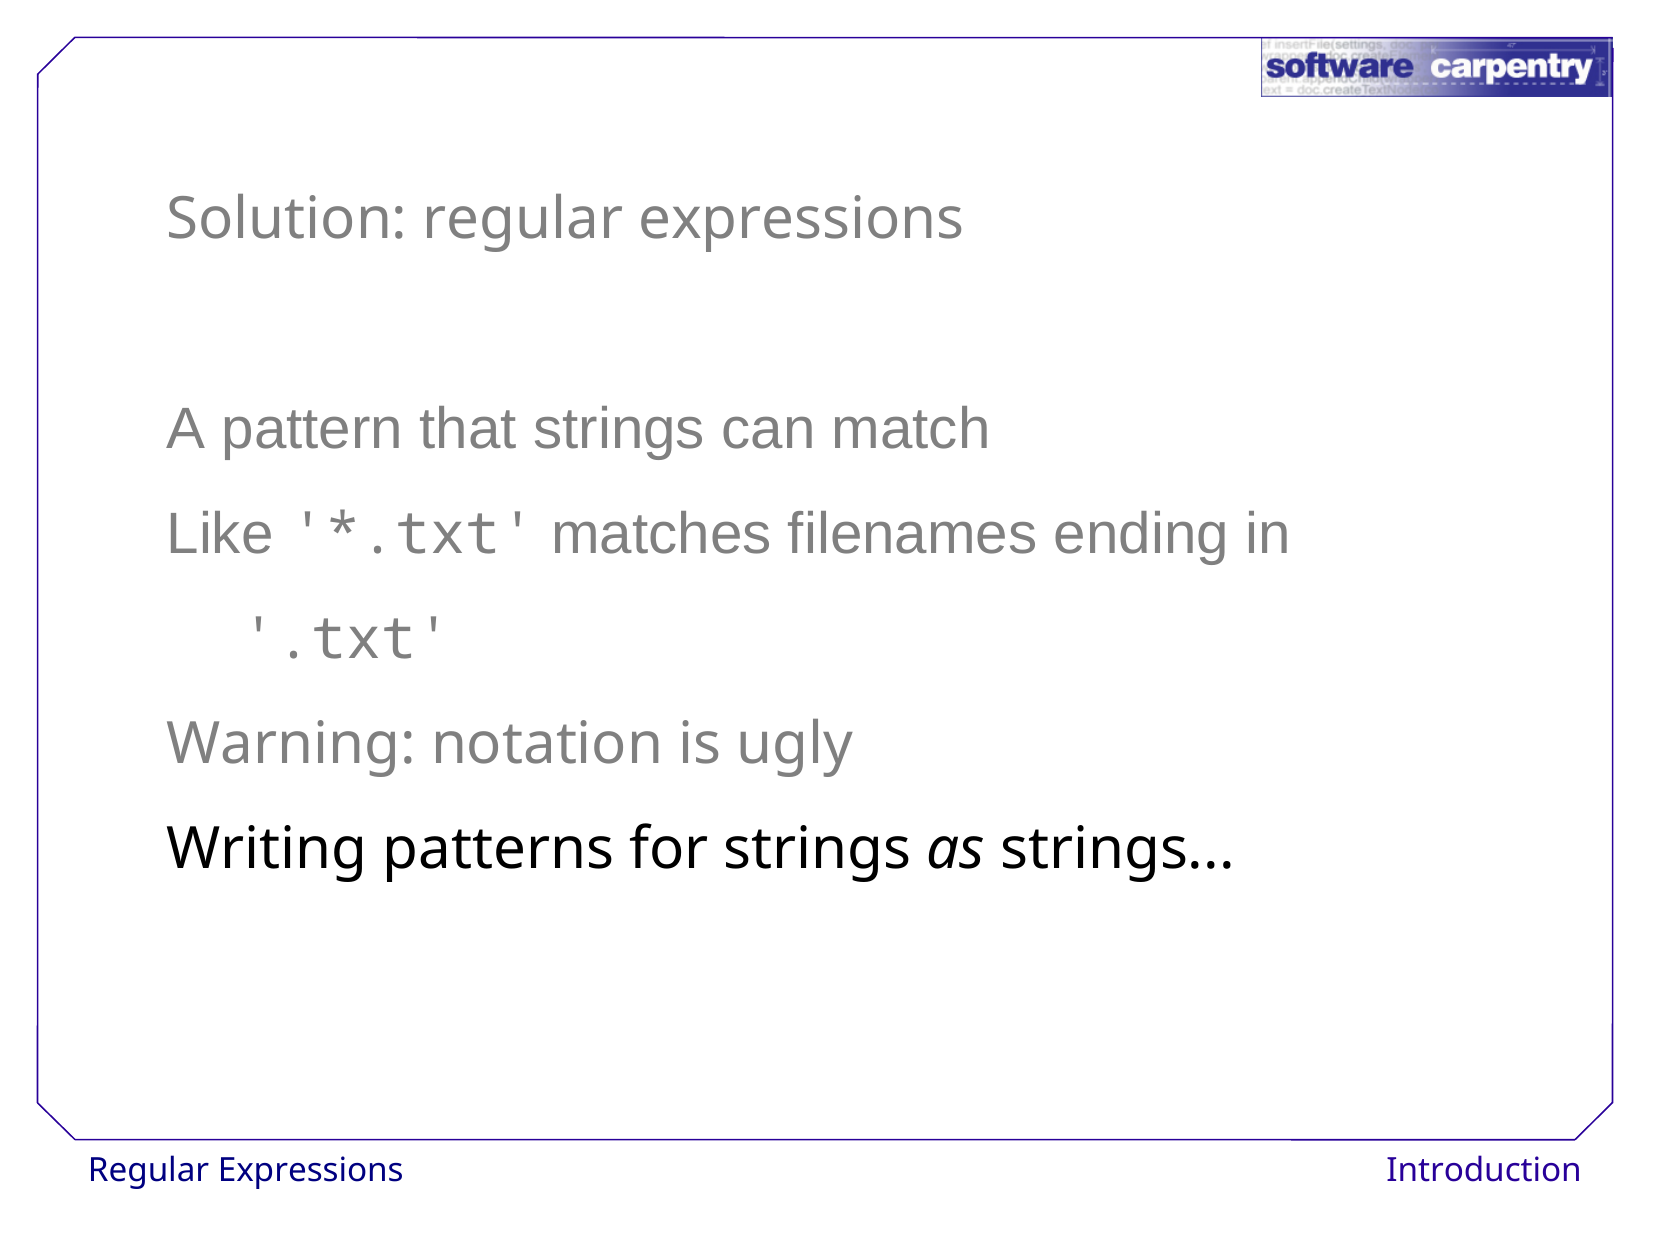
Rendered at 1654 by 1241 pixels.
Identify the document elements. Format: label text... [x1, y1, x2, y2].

picture [1261, 39, 1613, 97]
text_box Solution: regular expressions A pattern that strings can match Like '*.txt' matches filenames ending in '.txt' Warning: notation is ugly Writing patterns for strings as strings... [151, 138, 1530, 889]
